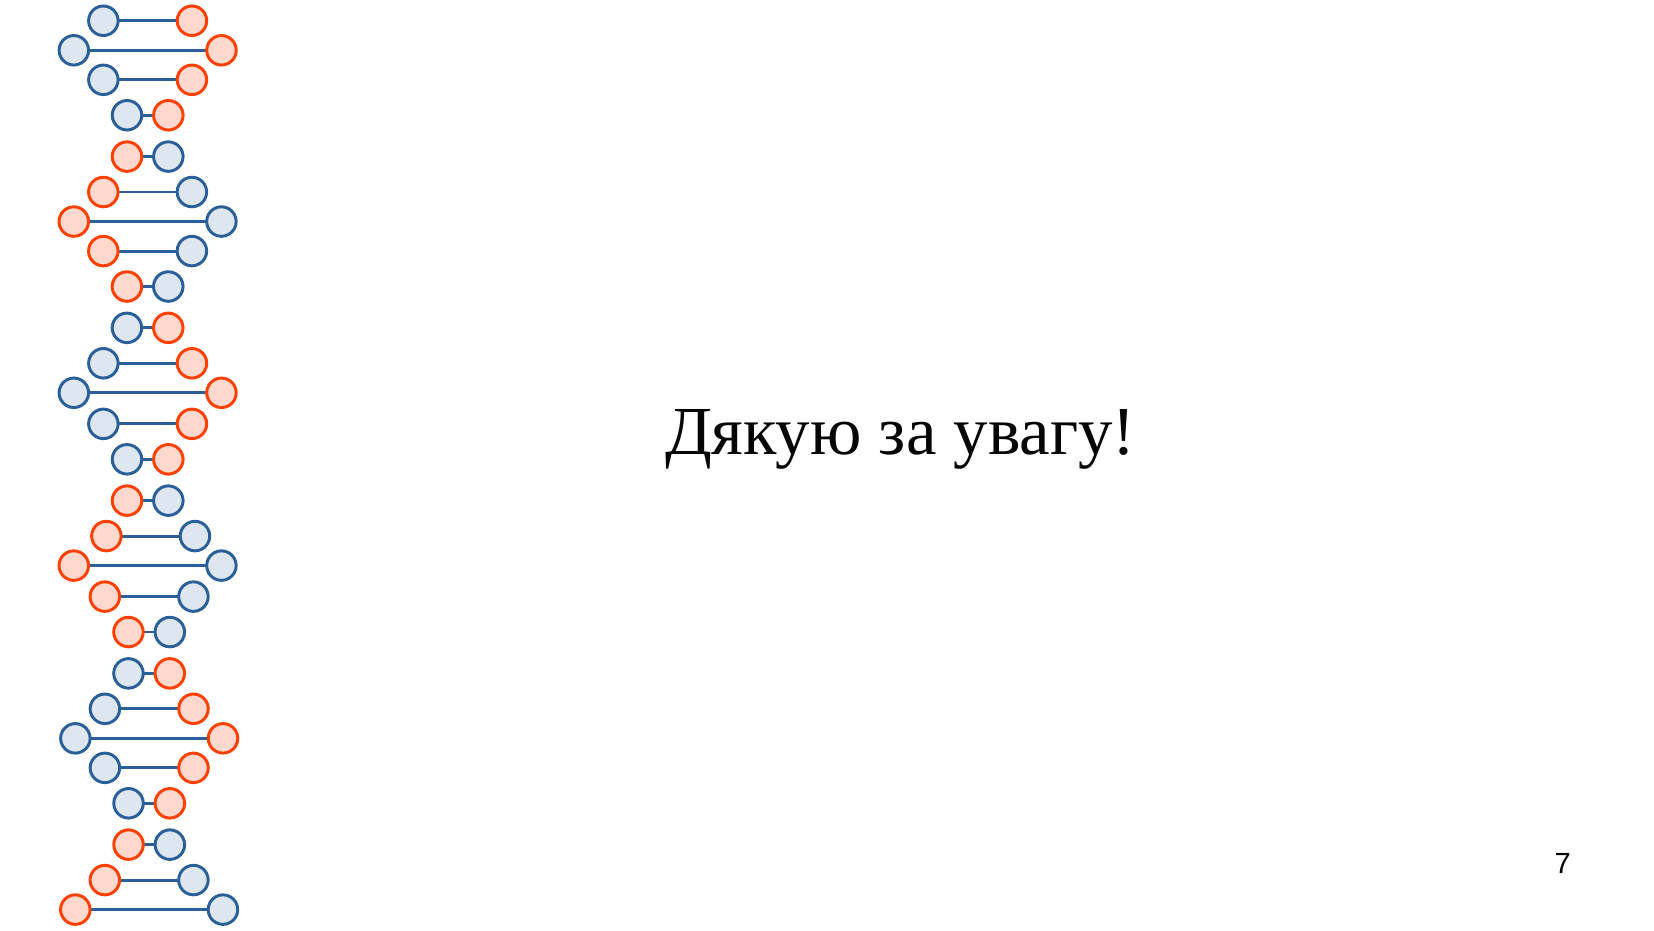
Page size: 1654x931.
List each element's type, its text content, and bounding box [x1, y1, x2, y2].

title Дякую за увагу! [236, 354, 1565, 508]
